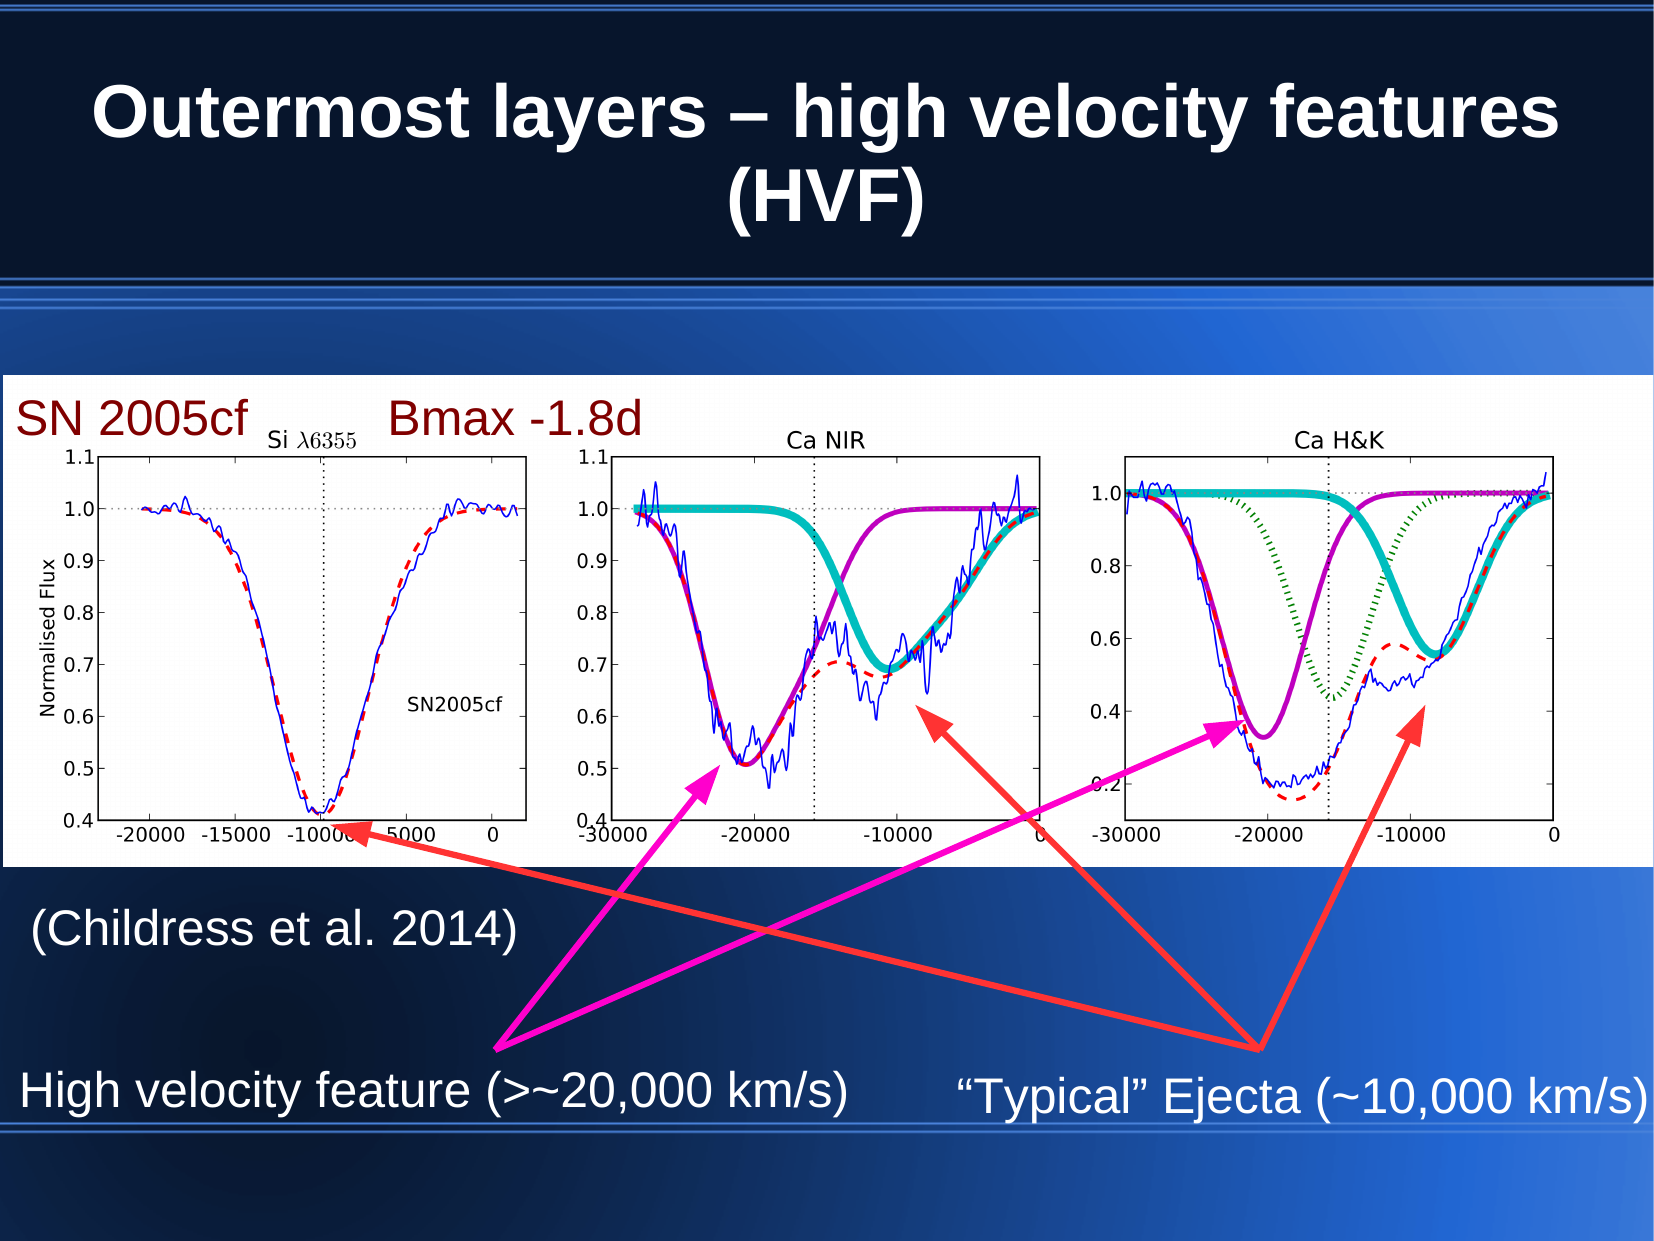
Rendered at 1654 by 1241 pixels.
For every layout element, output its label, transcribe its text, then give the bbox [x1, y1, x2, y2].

title Outermost layers – high velocity features (HVF) [82, 49, 1571, 257]
text_box High velocity feature (>~20,000 km/s) [18, 1062, 880, 1174]
text_box SN 2005cf Bmax -1.8d [15, 390, 661, 558]
text_box (Childress et al. 2014) [30, 899, 616, 1012]
picture [0, 0, 1654, 1241]
text_box “Typical” Ejecta (~10,000 km/s) [956, 1067, 1654, 1180]
